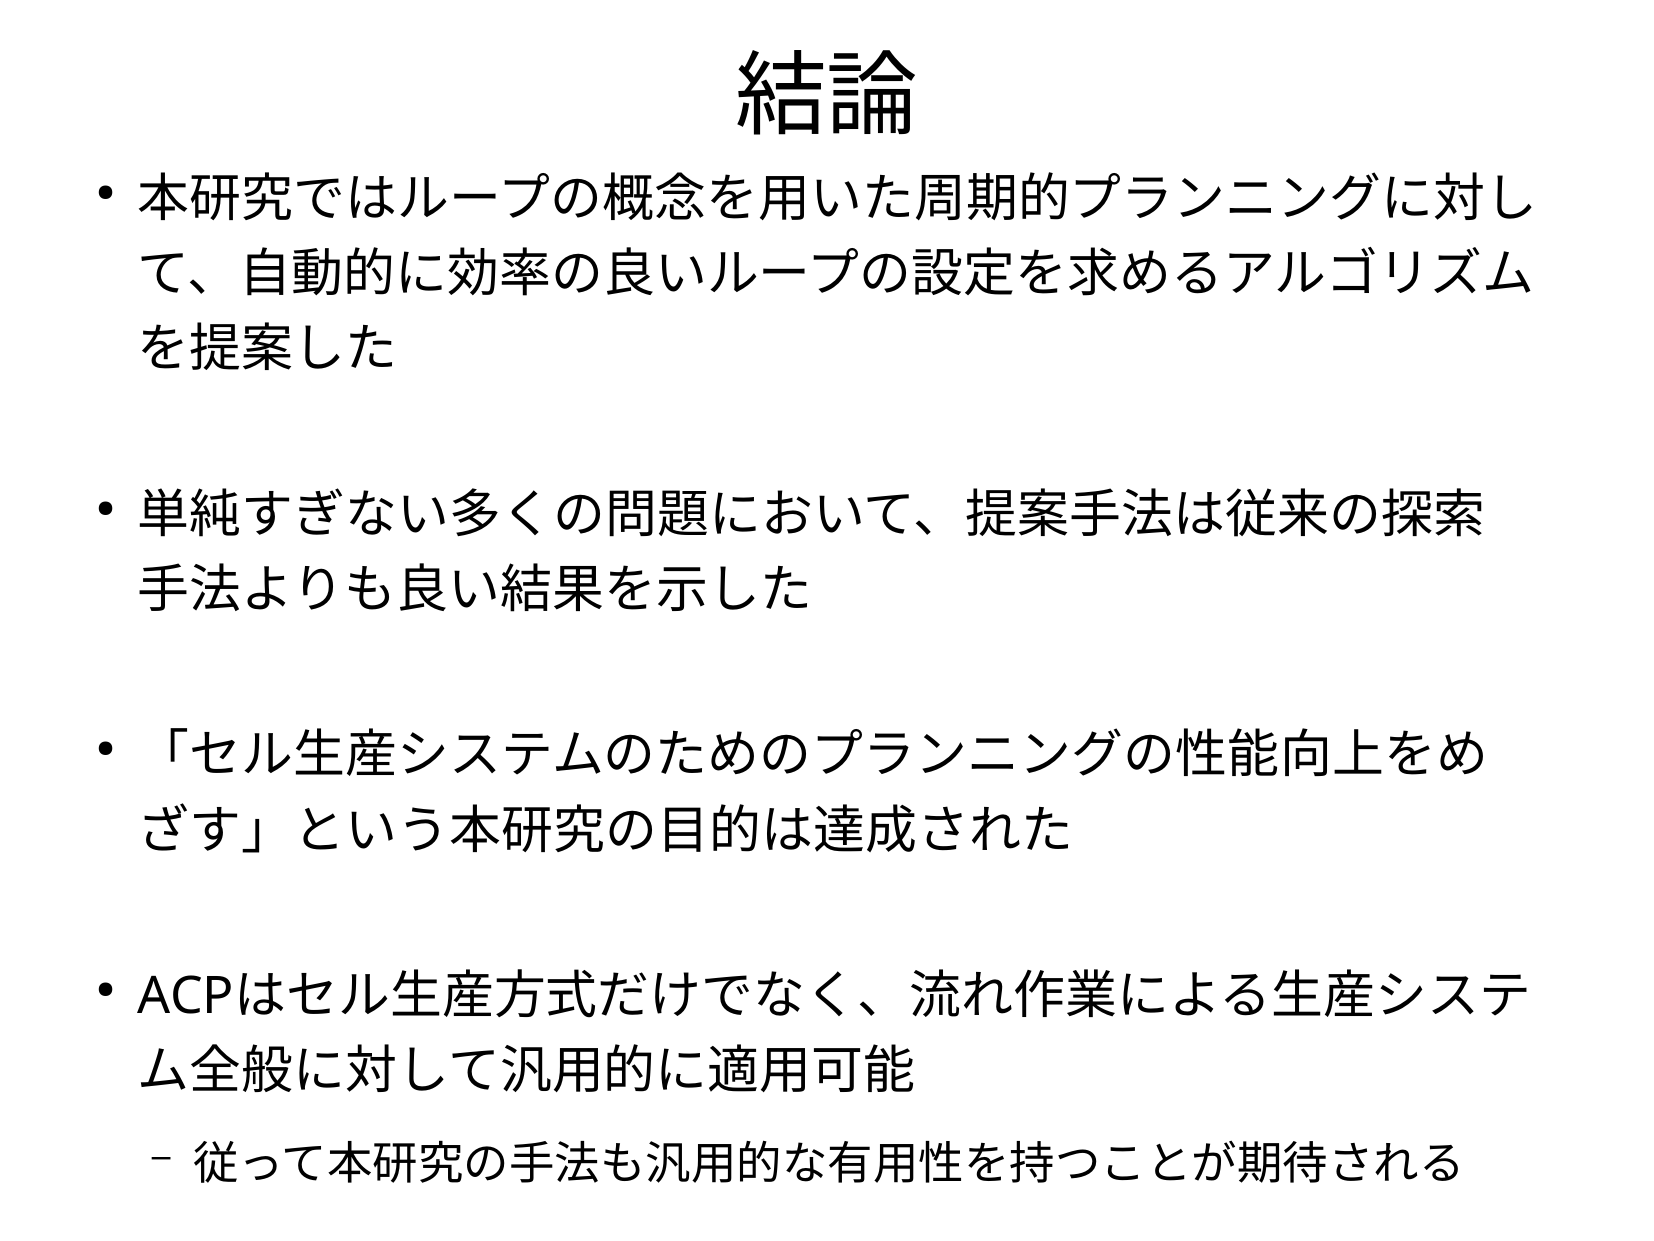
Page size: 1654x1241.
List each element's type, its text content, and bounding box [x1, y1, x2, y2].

title 結論 [82, 0, 1571, 192]
list 本研究ではループの概念を用いた周期的プランニングに対して、自動的に効率の良いループの設定を求めるアルゴリズムを提案した 単純すぎない多くの問題において、提案手法は従来の探索手法よりも良い結果を示した 「セル生産システムのためのプランニングの性能向上をめざす」という本研究の目的は達成された ACPはセル生産方式だけでなく、流れ作業による生産システム全般に対して汎用的に適用可能 従って本研究の手法も汎用的な有用性を持つことが期待される [82, 156, 1538, 1197]
